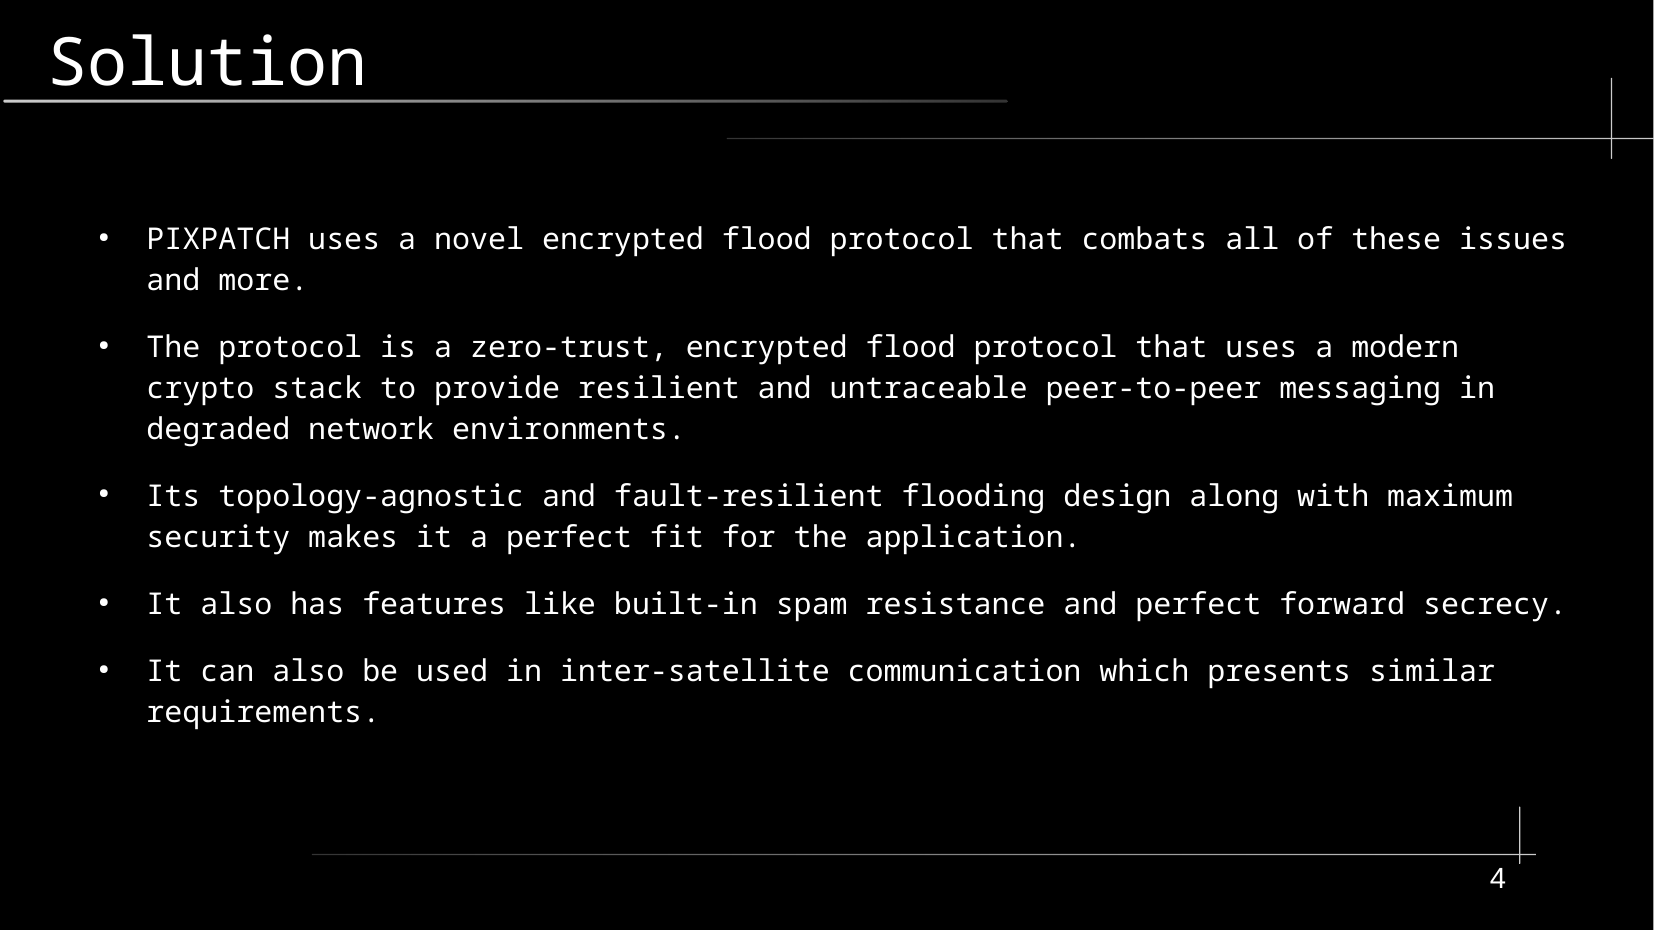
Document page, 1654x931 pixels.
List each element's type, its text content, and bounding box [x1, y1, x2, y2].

list PIXPATCH uses a novel encrypted flood protocol that combats all of these issues and more. The protocol is a zero-trust, encrypted flood protocol that uses a modern crypto stack to provide resilient and untraceable peer-to-peer messaging in degraded network environments. Its topology-agnostic and fault-resilient flooding design along with maximum security makes it a perfect fit for the application. It also has features like built-in spam resistance and perfect forward secrecy. It can also be used in inter-satellite communication which presents similar requirements. [82, 217, 1571, 758]
title Solution [47, 6, 1613, 113]
